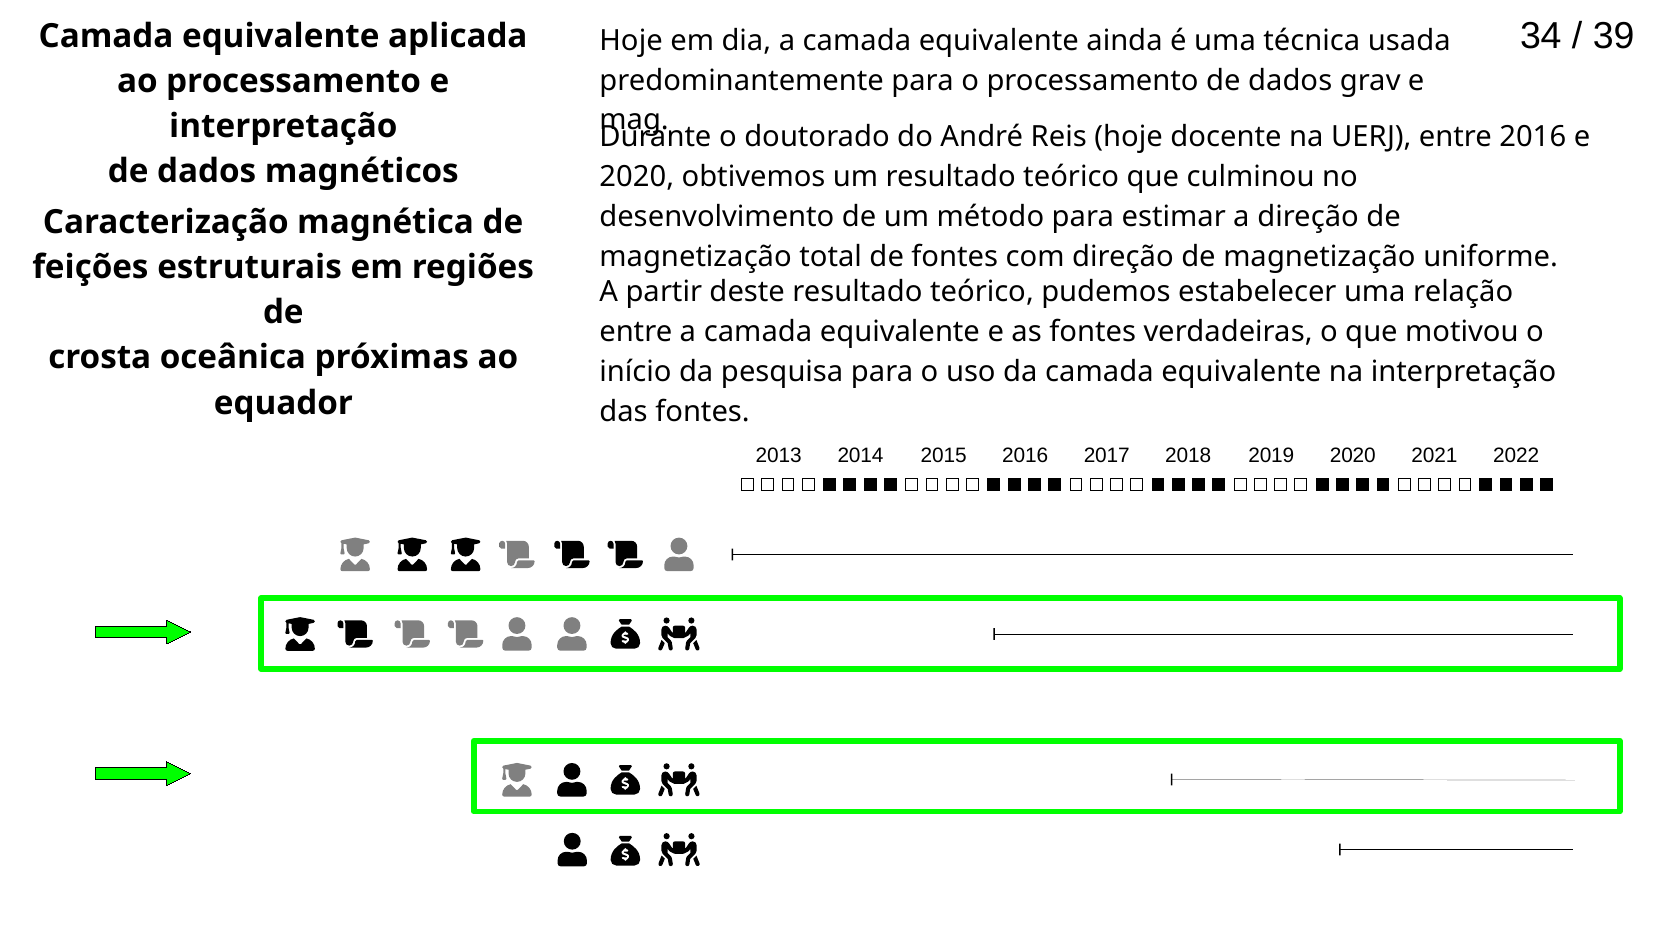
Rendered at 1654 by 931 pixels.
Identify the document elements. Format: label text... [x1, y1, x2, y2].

text_box [1172, 478, 1185, 491]
text_box A partir deste resultado teórico, pudemos estabelecer uma relação entre a camada equivalente e as fontes verdadeiras, o que motivou o início da pesquisa para o uso da camada equivalente na interpretação das fontes. [584, 281, 1601, 420]
text_box [333, 532, 372, 575]
text_box [1008, 478, 1021, 491]
text_box [843, 478, 856, 491]
text_box [823, 478, 836, 491]
text_box 2015 [905, 436, 982, 475]
text_box [1336, 478, 1349, 491]
text_box [659, 534, 698, 577]
text_box [1070, 478, 1082, 491]
picture [610, 835, 641, 866]
picture [337, 618, 373, 650]
text_box [1234, 478, 1247, 491]
text_box 2020 [1315, 436, 1391, 475]
text_box [1110, 478, 1123, 491]
text_box [1398, 478, 1411, 491]
text_box [946, 478, 959, 491]
text_box [1048, 478, 1061, 491]
text_box [864, 478, 877, 491]
text_box 2017 [1068, 436, 1145, 475]
text_box [393, 611, 432, 654]
picture [450, 537, 481, 572]
text_box 2016 [987, 436, 1064, 475]
text_box [1274, 478, 1287, 491]
text_box [926, 478, 938, 491]
text_box [1438, 478, 1451, 491]
text_box [1418, 478, 1431, 491]
text_box [966, 478, 979, 491]
text_box [1130, 478, 1143, 491]
picture [658, 833, 700, 867]
text_box [905, 478, 918, 491]
text_box [1356, 478, 1369, 491]
text_box [1540, 478, 1553, 491]
text_box [1479, 478, 1492, 491]
text_box [741, 478, 754, 491]
text_box [1520, 478, 1533, 491]
text_box [95, 761, 191, 786]
text_box 2014 [822, 436, 899, 475]
text_box [1090, 478, 1103, 491]
text_box [884, 478, 897, 491]
text_box [1254, 478, 1267, 491]
text_box Caracterização magnética de feições estruturais em regiões de crosta oceânica próximas ao equador [0, 248, 567, 374]
text_box [987, 478, 1000, 491]
text_box Hoje em dia, a camada equivalente ainda é uma técnica usada predominantemente para o processamento de dados grav e mag. [584, 11, 1485, 92]
text_box [1028, 478, 1041, 491]
text_box 2018 [1150, 436, 1227, 475]
text_box [1316, 478, 1329, 491]
text_box [497, 611, 536, 654]
text_box [497, 758, 536, 801]
text_box [782, 478, 794, 491]
text_box 2013 [740, 436, 817, 475]
text_box 2021 [1396, 436, 1473, 475]
text_box [446, 611, 485, 654]
picture [658, 617, 700, 651]
picture [607, 538, 644, 571]
text_box <number> / 39 [1375, 0, 1654, 71]
picture [610, 619, 641, 649]
text_box [802, 478, 815, 491]
picture [610, 765, 641, 795]
picture [554, 538, 590, 571]
text_box [1212, 478, 1225, 491]
text_box 2019 [1233, 436, 1310, 475]
text_box Durante o doutorado do André Reis (hoje docente na UERJ), entre 2016 e 2020, obtivemos um resultado teórico que culminou no desenvolvimento de um método para estimar a direção de magnetização total de fontes com direção de magnetização uniforme. [584, 112, 1607, 278]
picture [557, 832, 588, 867]
text_box [1377, 478, 1389, 491]
picture [557, 762, 587, 797]
picture [397, 537, 428, 572]
text_box [1500, 478, 1512, 491]
text_box [1459, 478, 1471, 491]
text_box 2022 [1478, 436, 1555, 475]
text_box [761, 478, 774, 491]
picture [658, 763, 700, 797]
text_box [1294, 478, 1307, 491]
picture [285, 617, 315, 651]
text_box [552, 611, 591, 654]
text_box [499, 532, 538, 575]
text_box [1152, 478, 1164, 491]
text_box [95, 620, 191, 644]
text_box [1192, 478, 1205, 491]
text_box Camada equivalente aplicada ao processamento e interpretação de dados magnéticos [11, 3, 556, 201]
